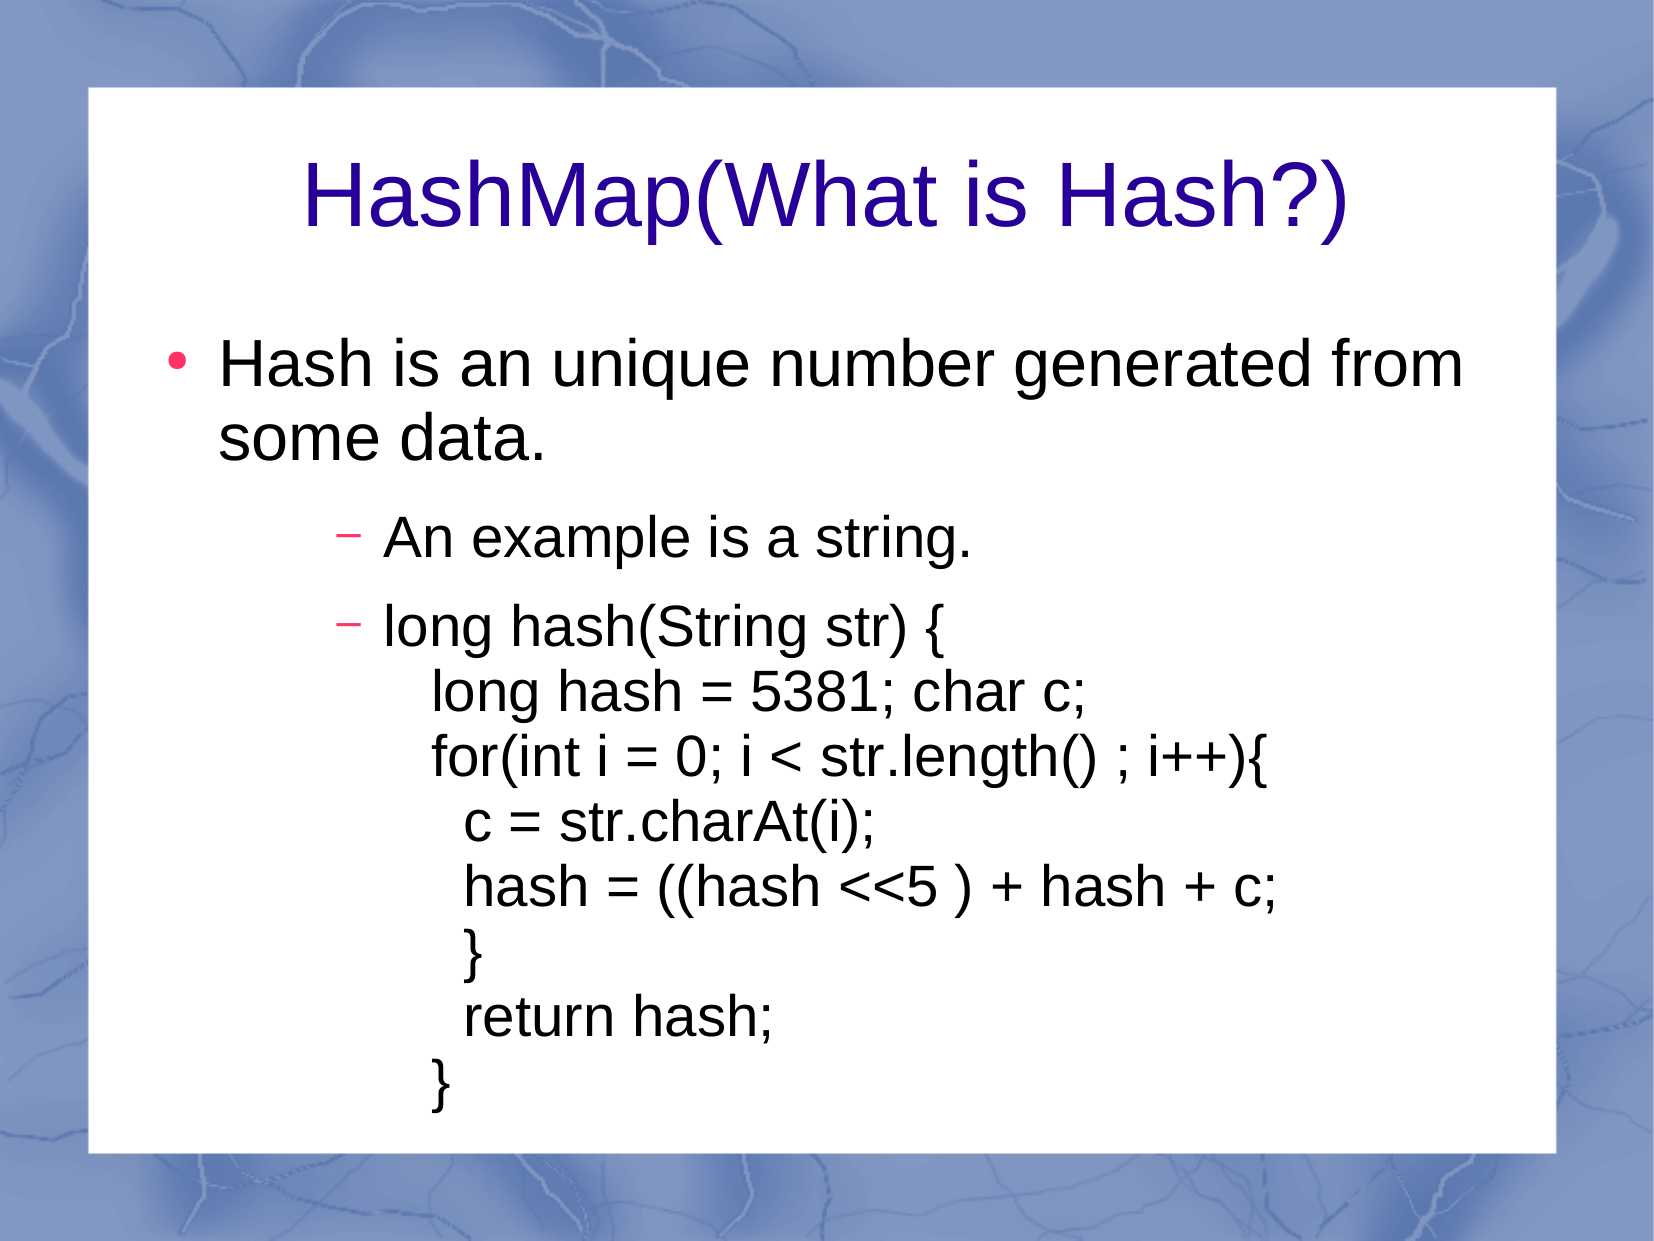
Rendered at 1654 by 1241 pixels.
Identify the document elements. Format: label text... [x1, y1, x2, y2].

list Hash is an unique number generated from some data. An example is a string. long hash(String str) { long hash = 5381; char c; for(int i = 0; i < str.length() ; i++){ c = str.charAt(i); hash = ((hash <<5 ) + hash + c; } return hash; } [147, 325, 1506, 1112]
picture [0, 0, 1654, 1241]
title HashMap(What is Hash?) [118, 98, 1536, 291]
